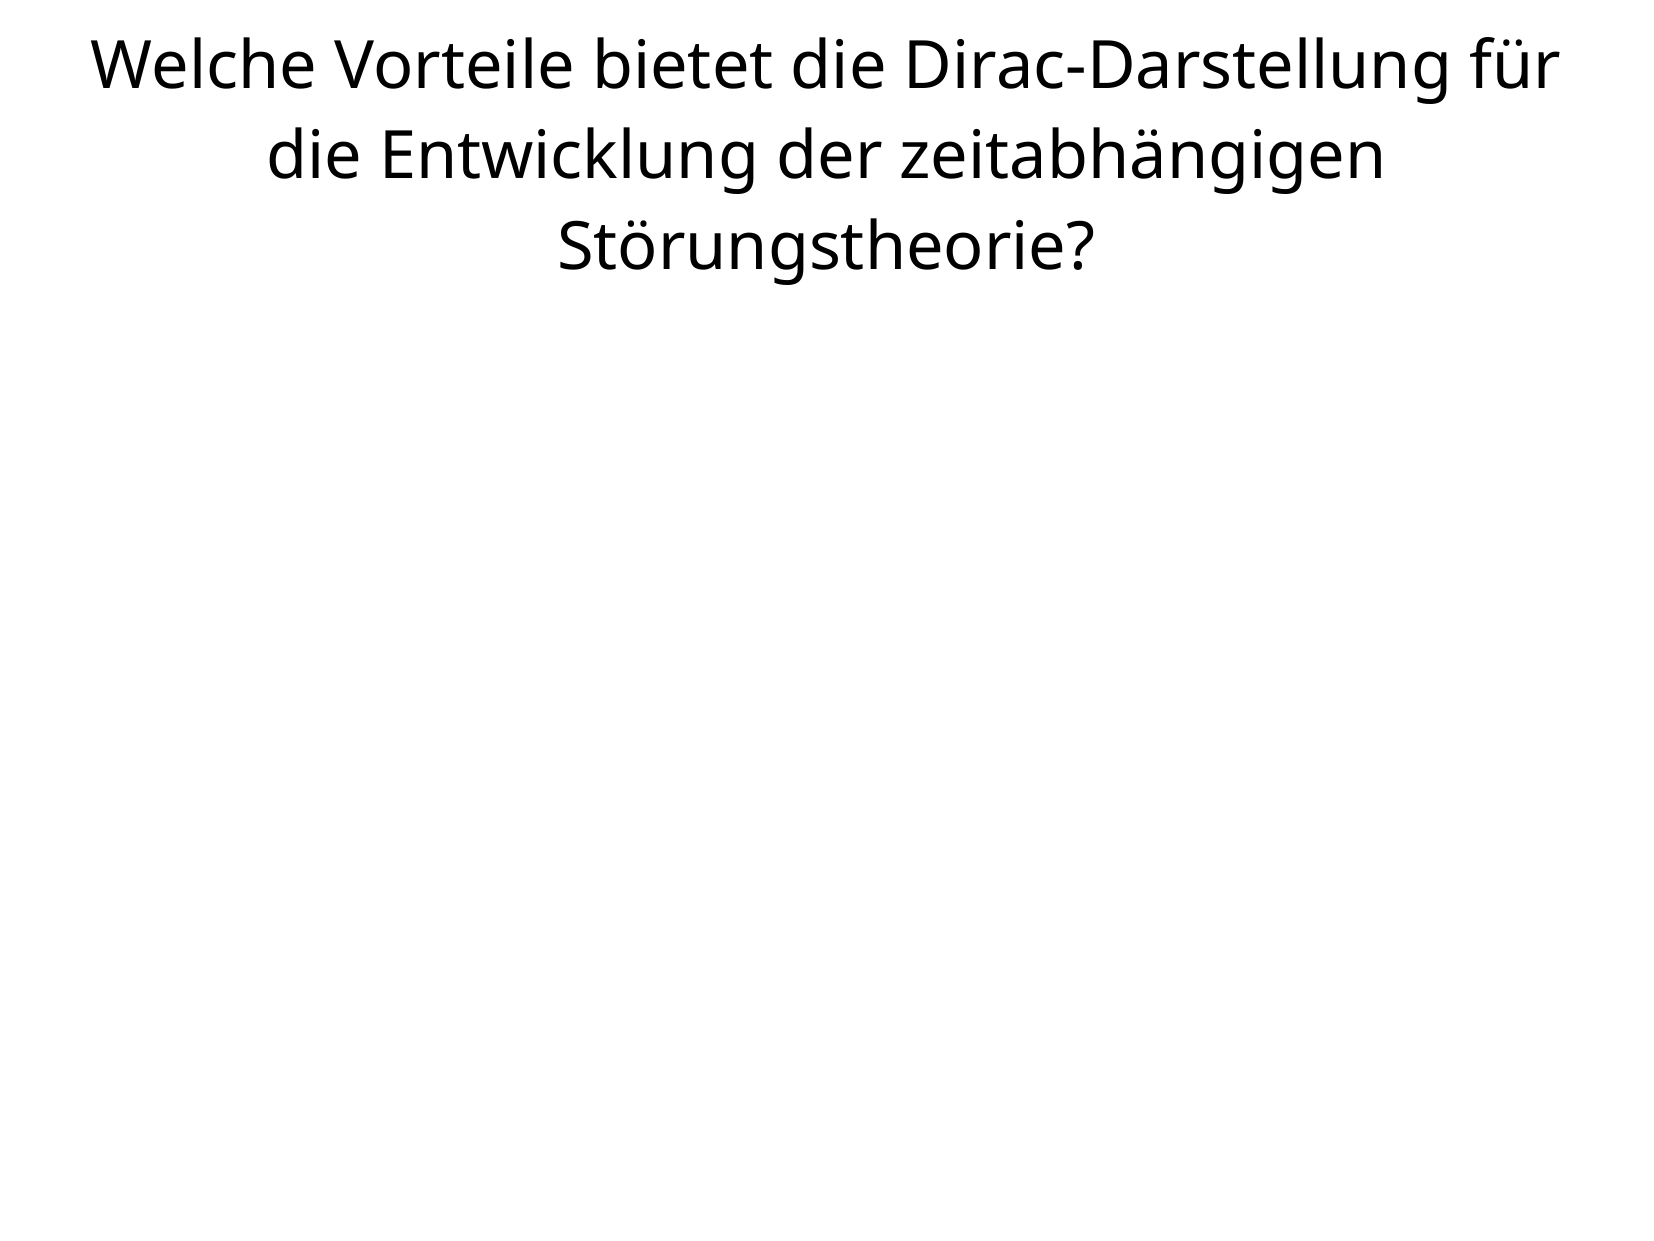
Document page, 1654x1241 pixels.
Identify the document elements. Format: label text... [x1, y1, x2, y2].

title Welche Vorteile bietet die Dirac-Darstellung für die Entwicklung der zeitabhängigen Störungstheorie? [82, 19, 1571, 287]
